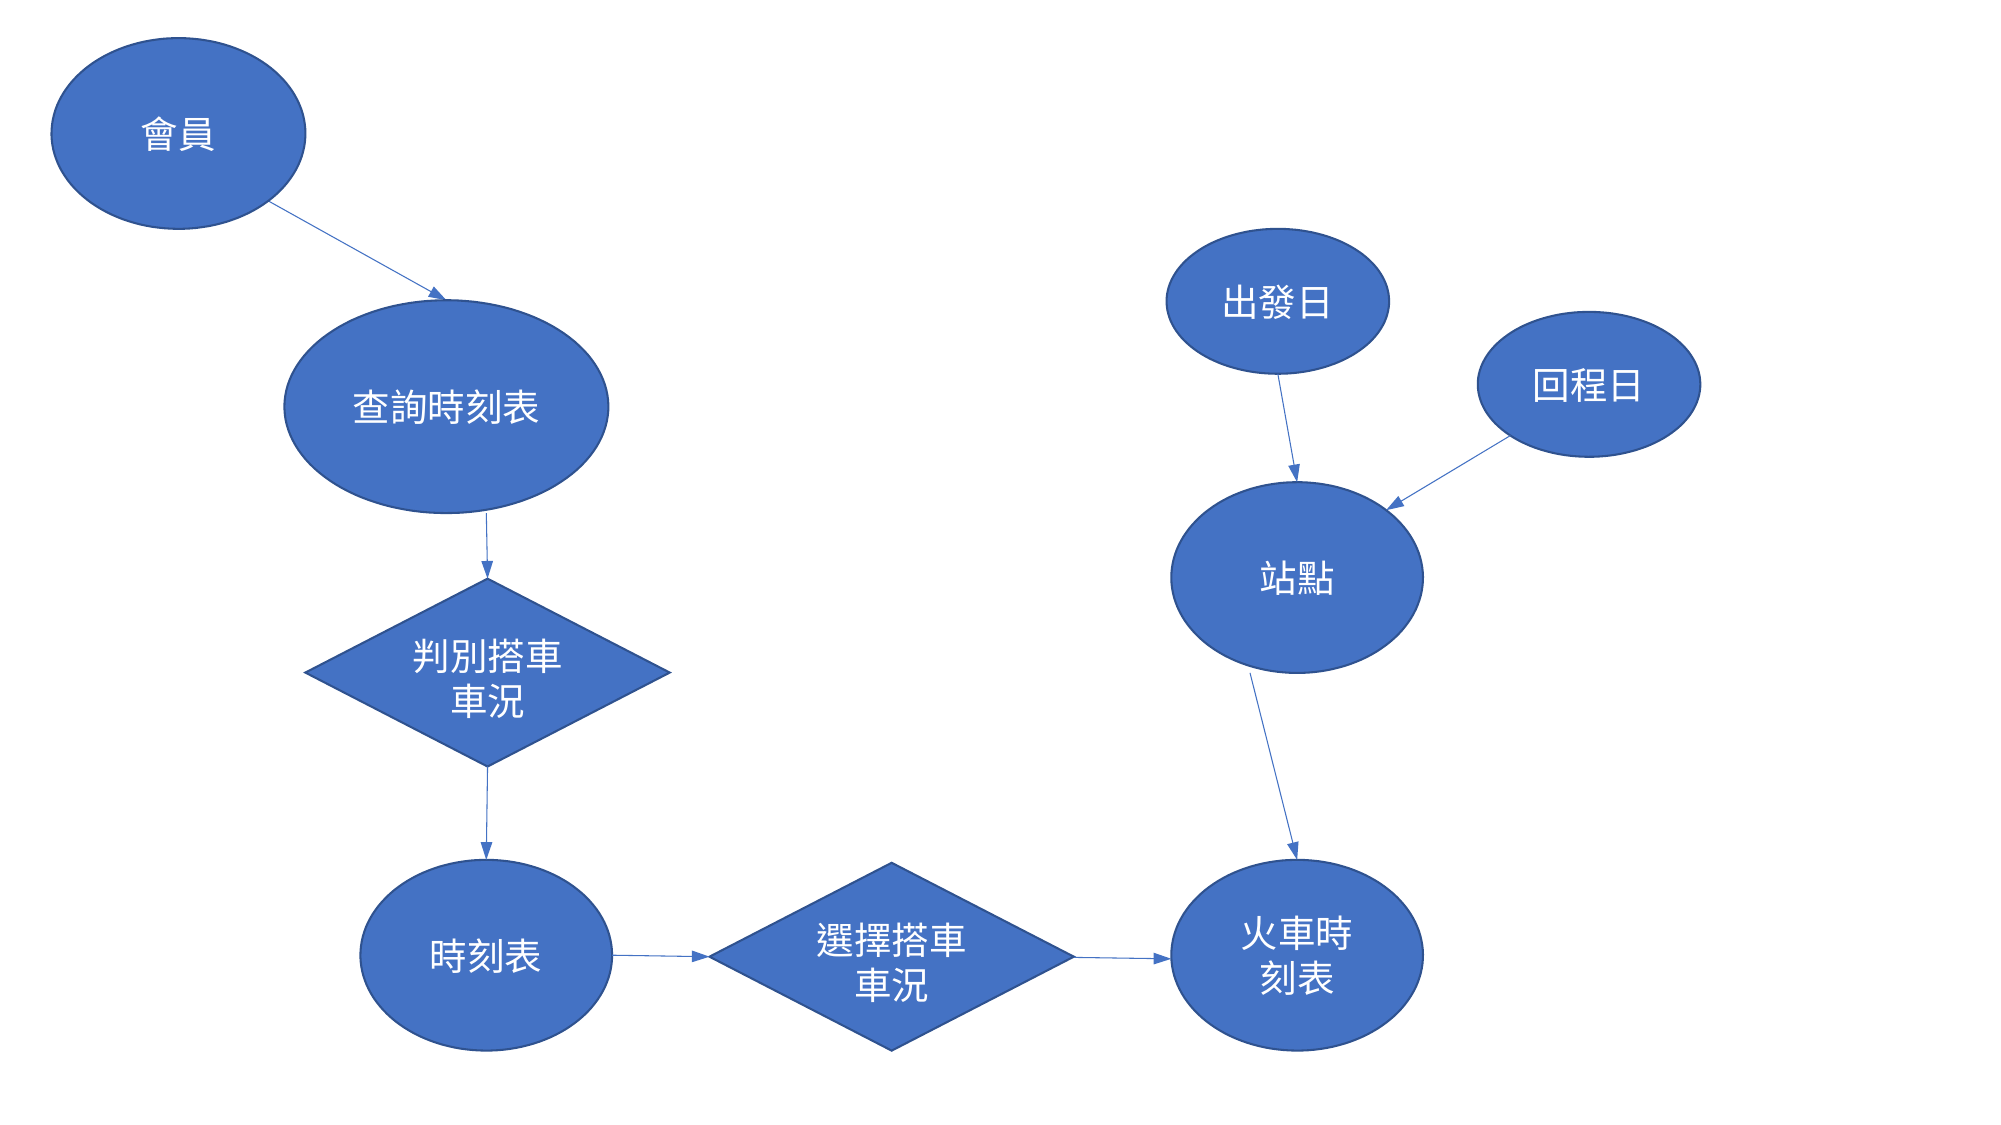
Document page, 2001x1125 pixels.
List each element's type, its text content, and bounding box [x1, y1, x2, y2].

text_box 火車時刻表 [1171, 859, 1423, 1051]
text_box 查詢時刻表 [284, 300, 609, 514]
text_box 出發日 [1166, 228, 1390, 374]
text_box 會員 [51, 38, 306, 229]
text_box 選擇搭車車況 [710, 862, 1073, 1051]
text_box 站點 [1171, 482, 1423, 673]
text_box 時刻表 [360, 859, 613, 1051]
text_box 回程日 [1477, 311, 1701, 457]
text_box 判別搭車車況 [305, 578, 670, 767]
